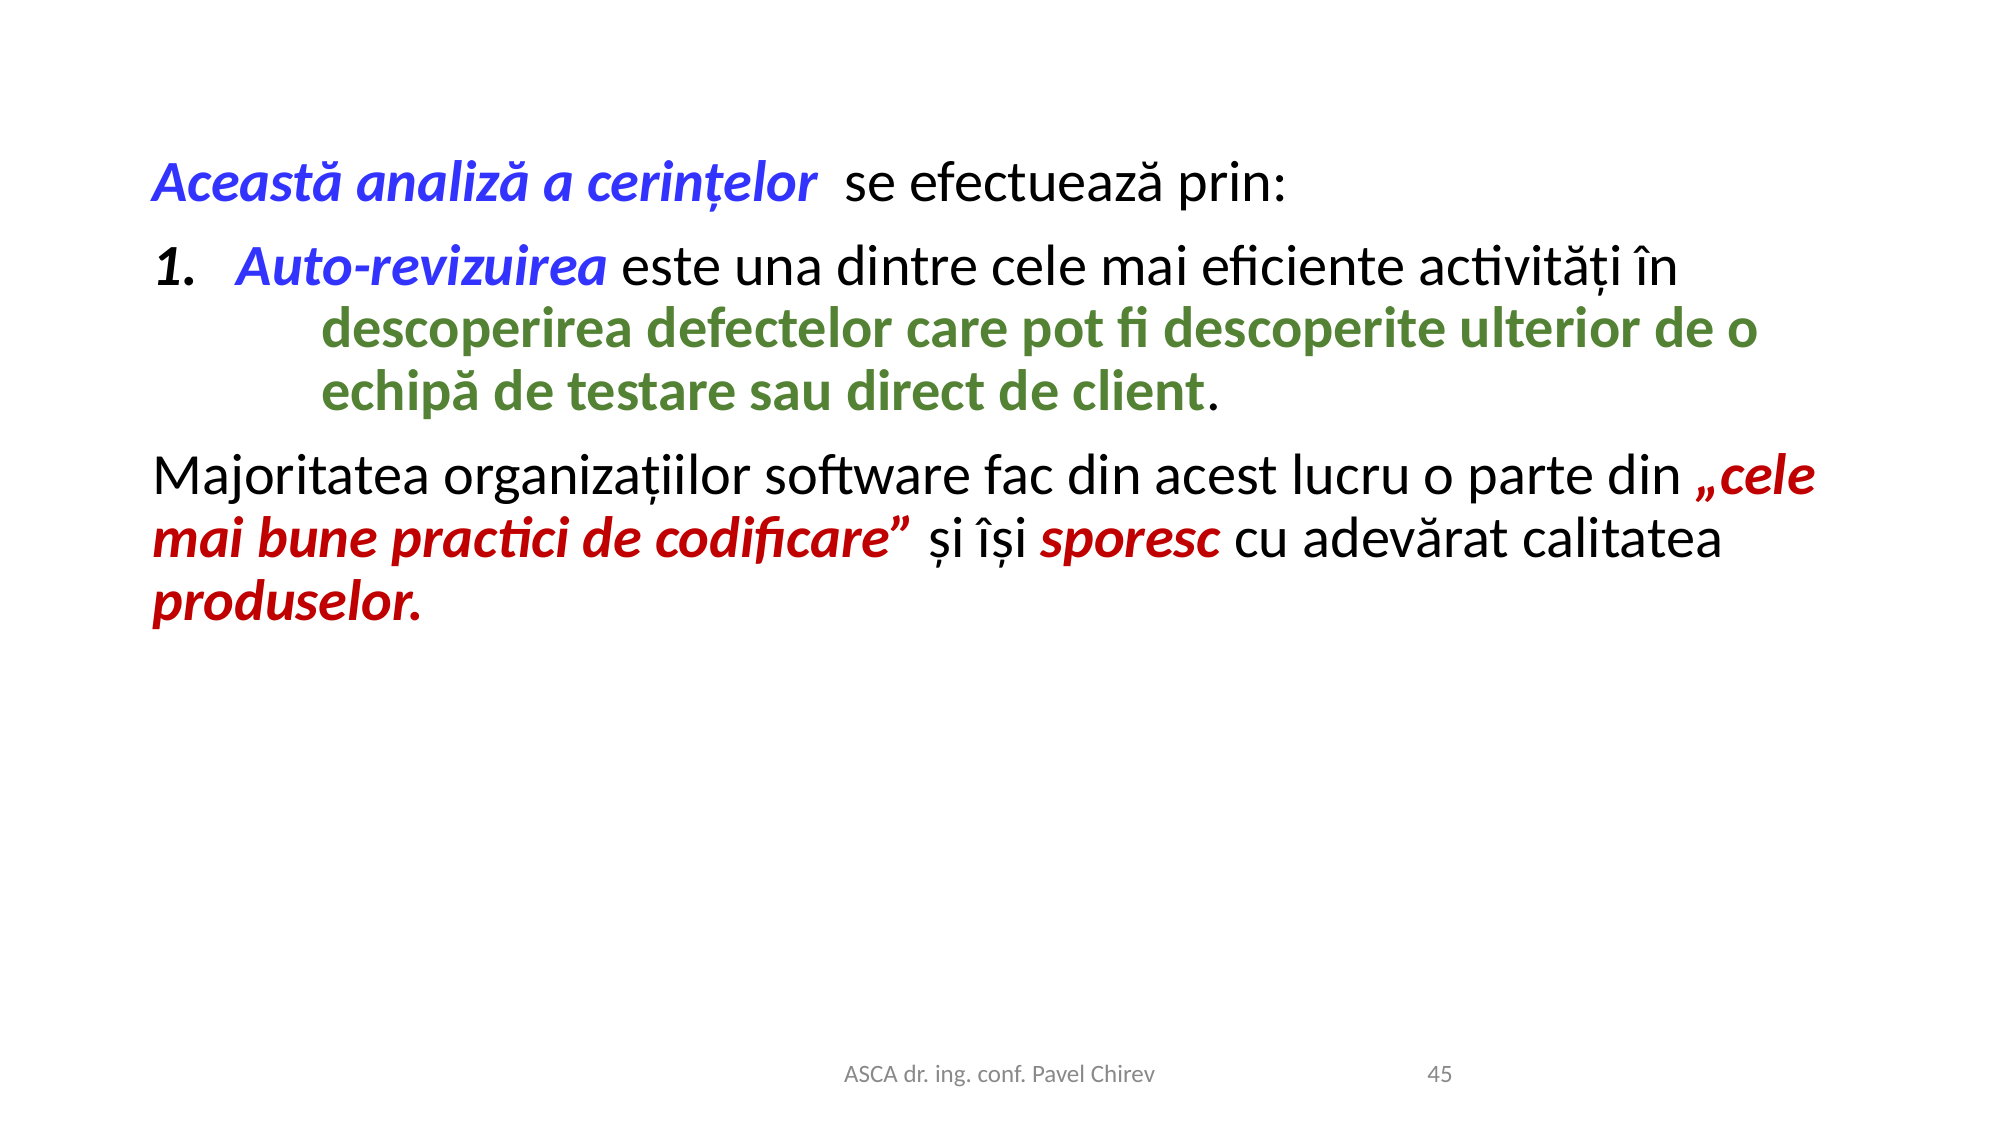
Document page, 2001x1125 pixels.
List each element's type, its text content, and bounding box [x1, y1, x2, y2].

text_box ASCA dr. ing. conf. Pavel Chirev [662, 1042, 1338, 1103]
text_box [1412, 1042, 1863, 1103]
list Această analiză a cerințelor se efectuează prin: Auto-revizuirea este una dintre cele mai eficiente activități în descoperirea defectelor care pot fi descoperite ulterior de o echipă de testare sau direct de client. Majoritatea organizațiilor software fac din acest lucru o parte din „cele mai bune practici de codificare” și își sporesc cu adevărat calitatea produselor. [137, 143, 1863, 1014]
